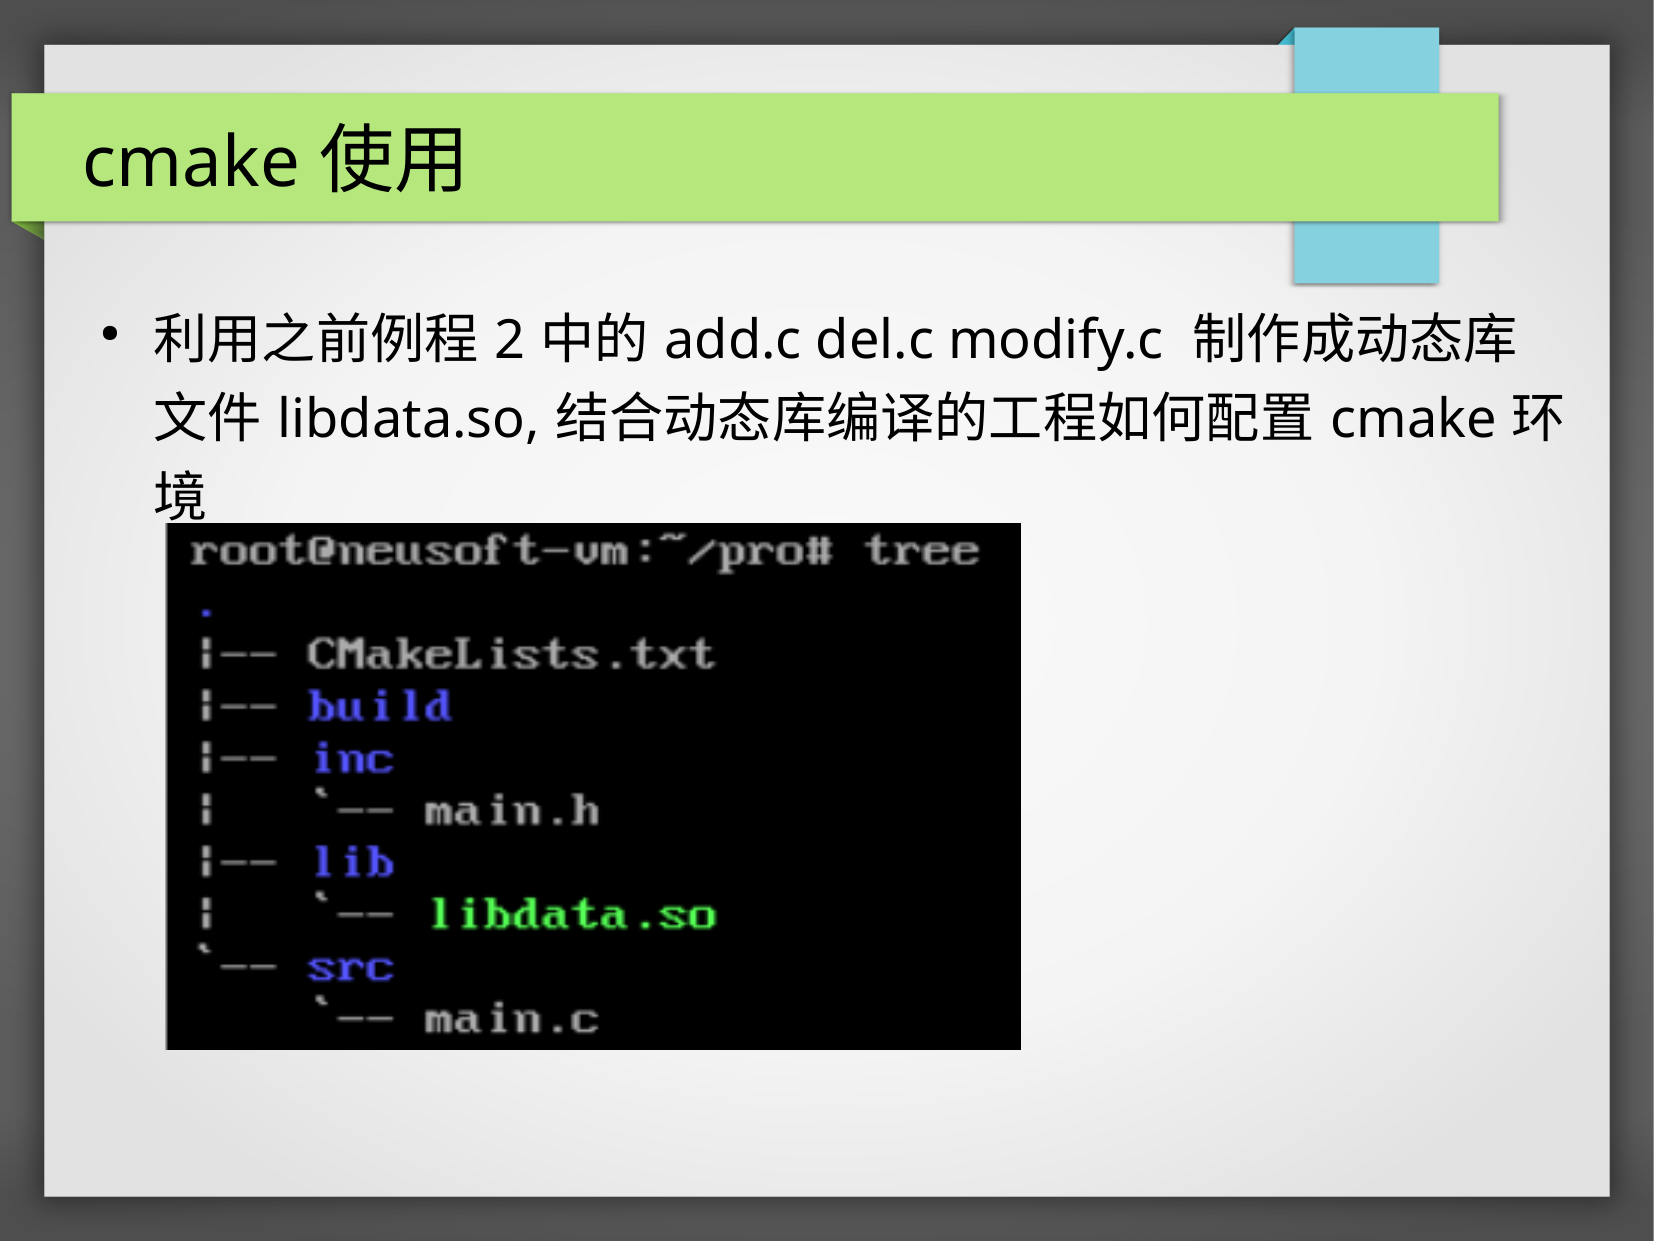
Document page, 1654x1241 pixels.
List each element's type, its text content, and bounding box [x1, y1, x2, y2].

picture [0, 0, 1654, 1241]
list 利用之前例程2中的add.c del.c modify.c 制作成动态库文件libdata.so,结合动态库编译的工程如何配置cmake环境 [82, 295, 1571, 1015]
title cmake使用 [82, 94, 1264, 213]
